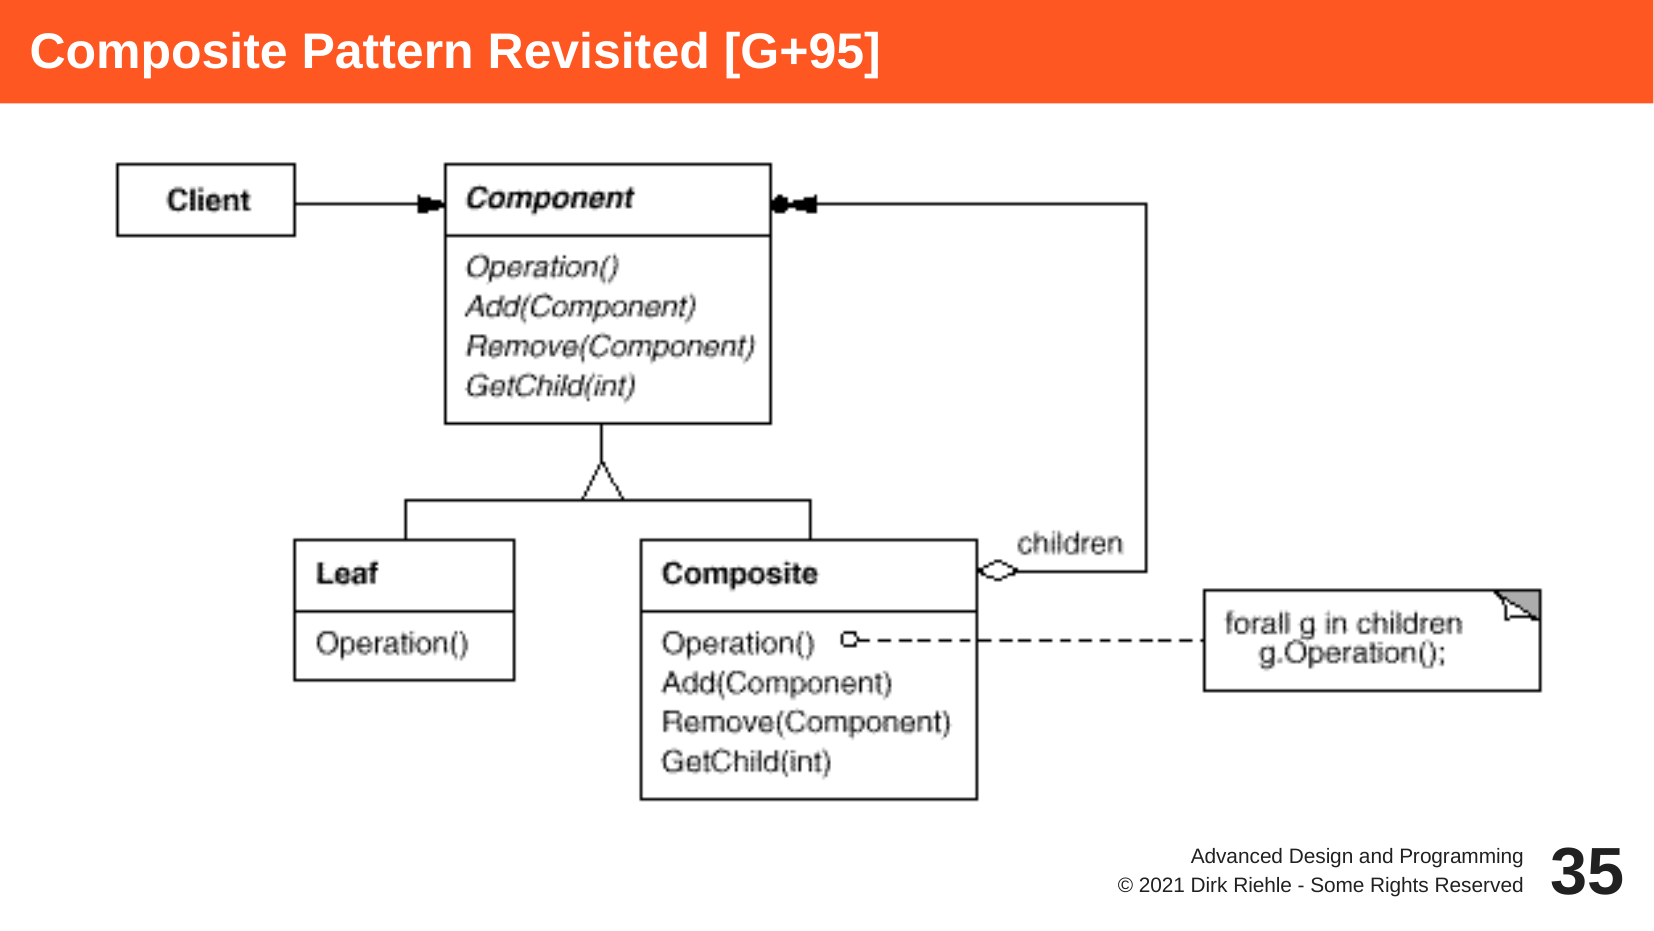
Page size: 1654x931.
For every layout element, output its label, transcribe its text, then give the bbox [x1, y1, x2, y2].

picture [72, 132, 1582, 813]
title Composite Pattern Revisited [G+95] [0, 0, 1654, 104]
